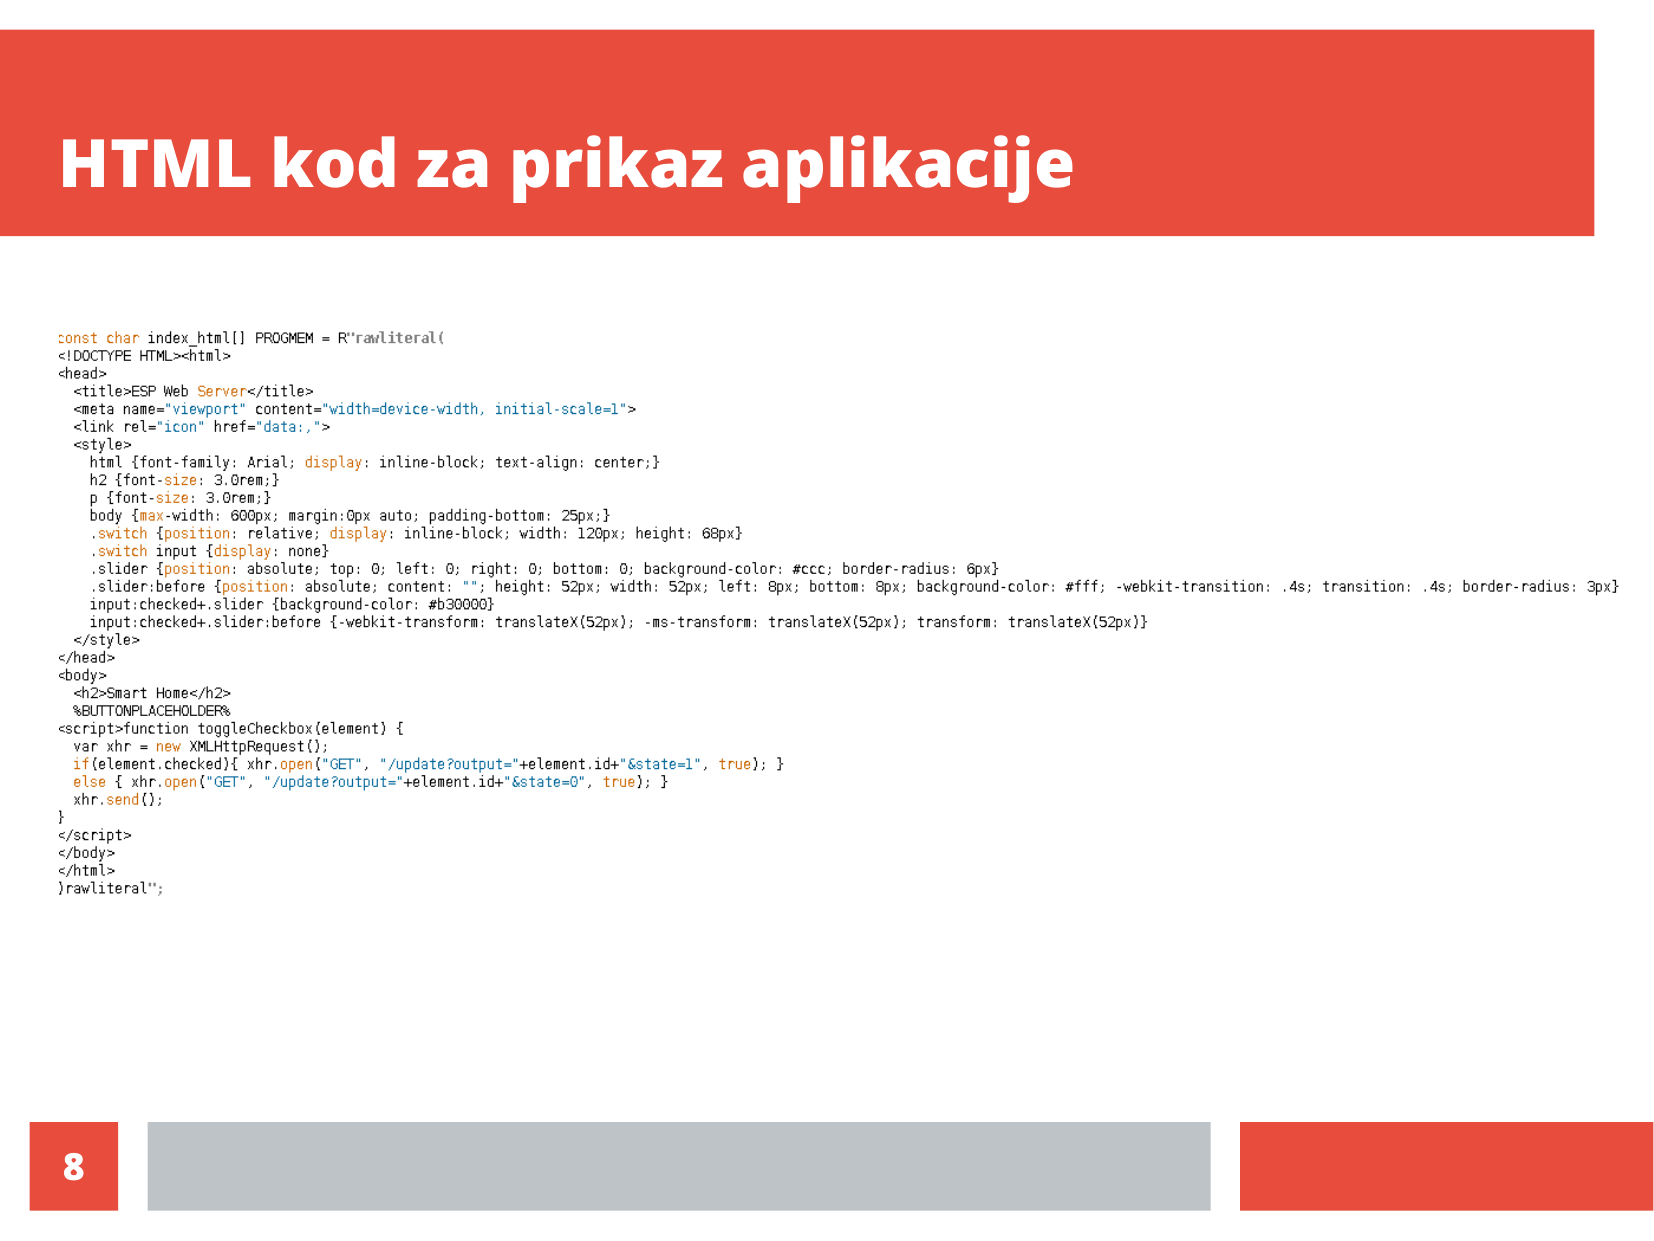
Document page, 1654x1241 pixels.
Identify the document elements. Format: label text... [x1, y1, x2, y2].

title HTML kod za prikaz aplikacije [59, 59, 1595, 207]
picture [59, 329, 1654, 903]
